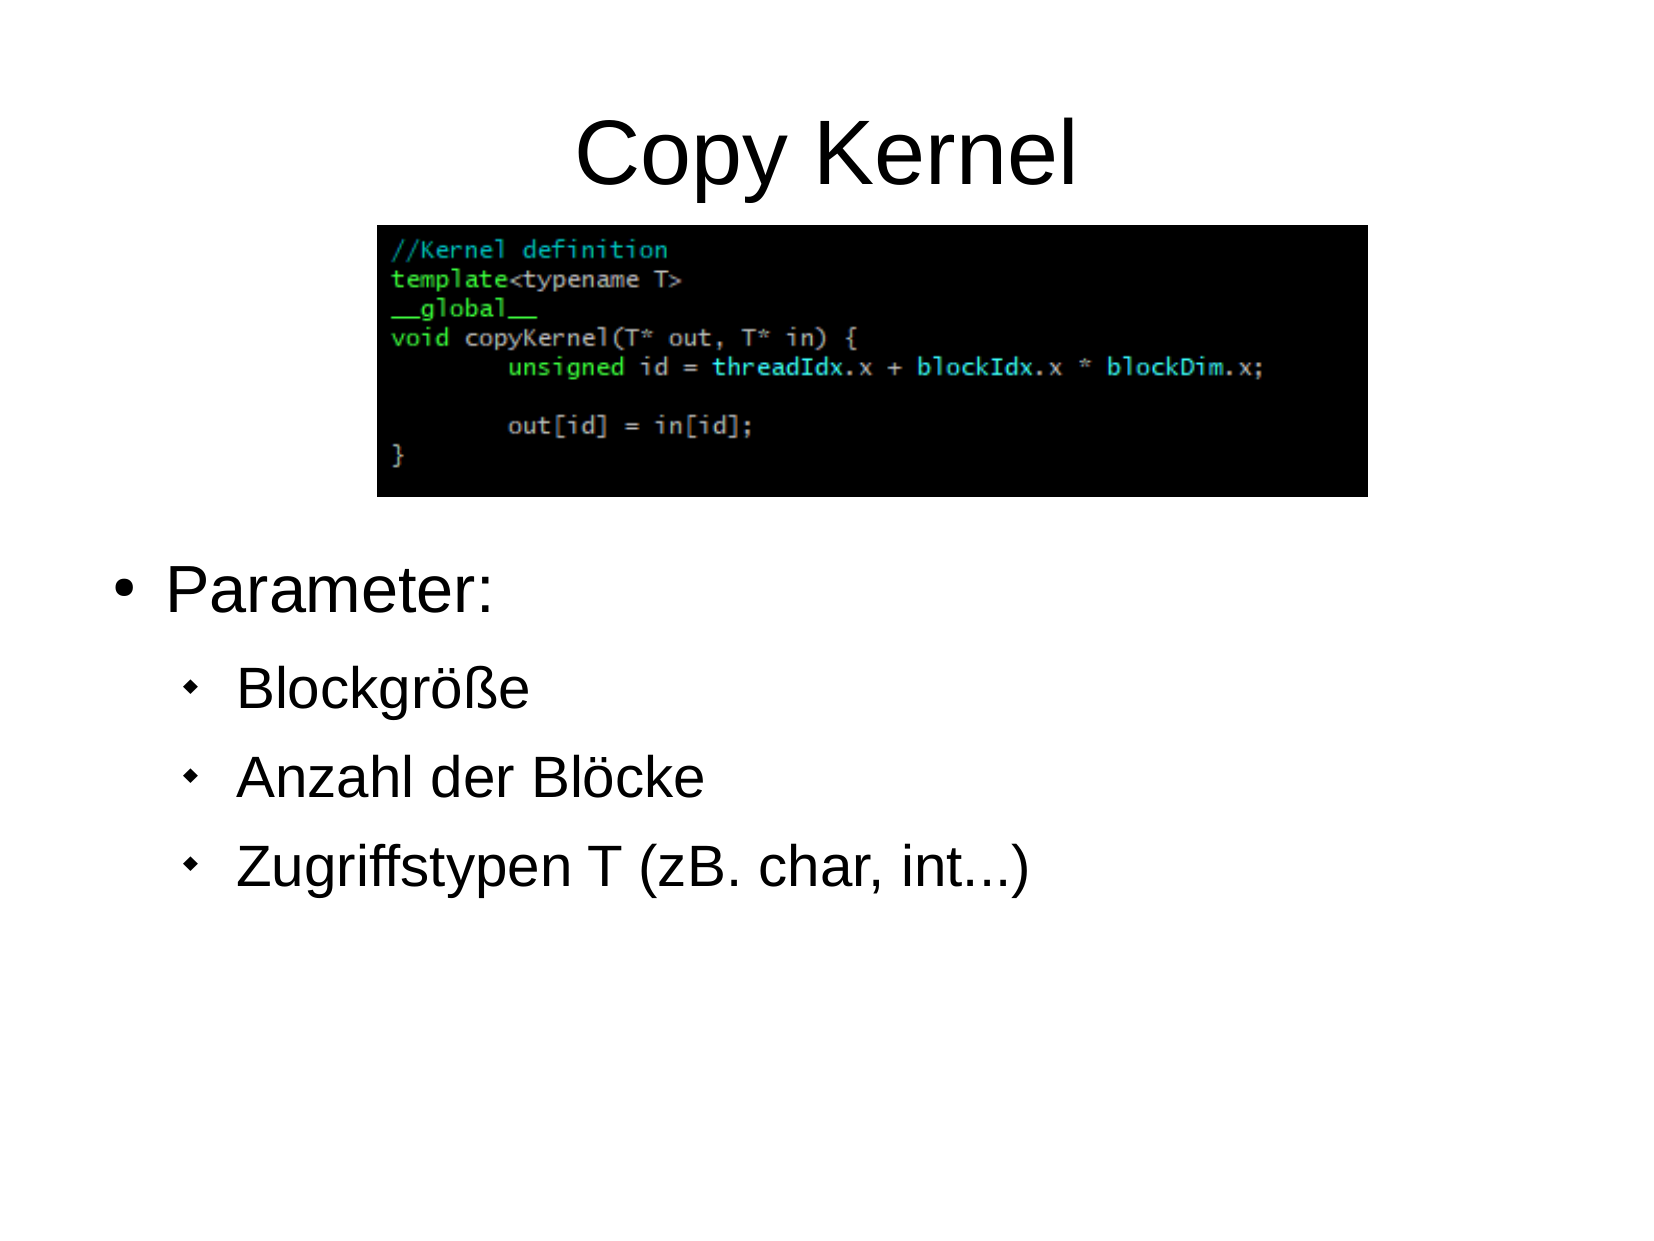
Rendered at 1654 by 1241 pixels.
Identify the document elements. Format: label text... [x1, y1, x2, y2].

picture [377, 225, 1368, 497]
title Copy Kernel [82, 49, 1571, 257]
list Parameter: Blockgröße Anzahl der Blöcke Zugriffstypen T (zB. char, int...) [94, 551, 1583, 1241]
